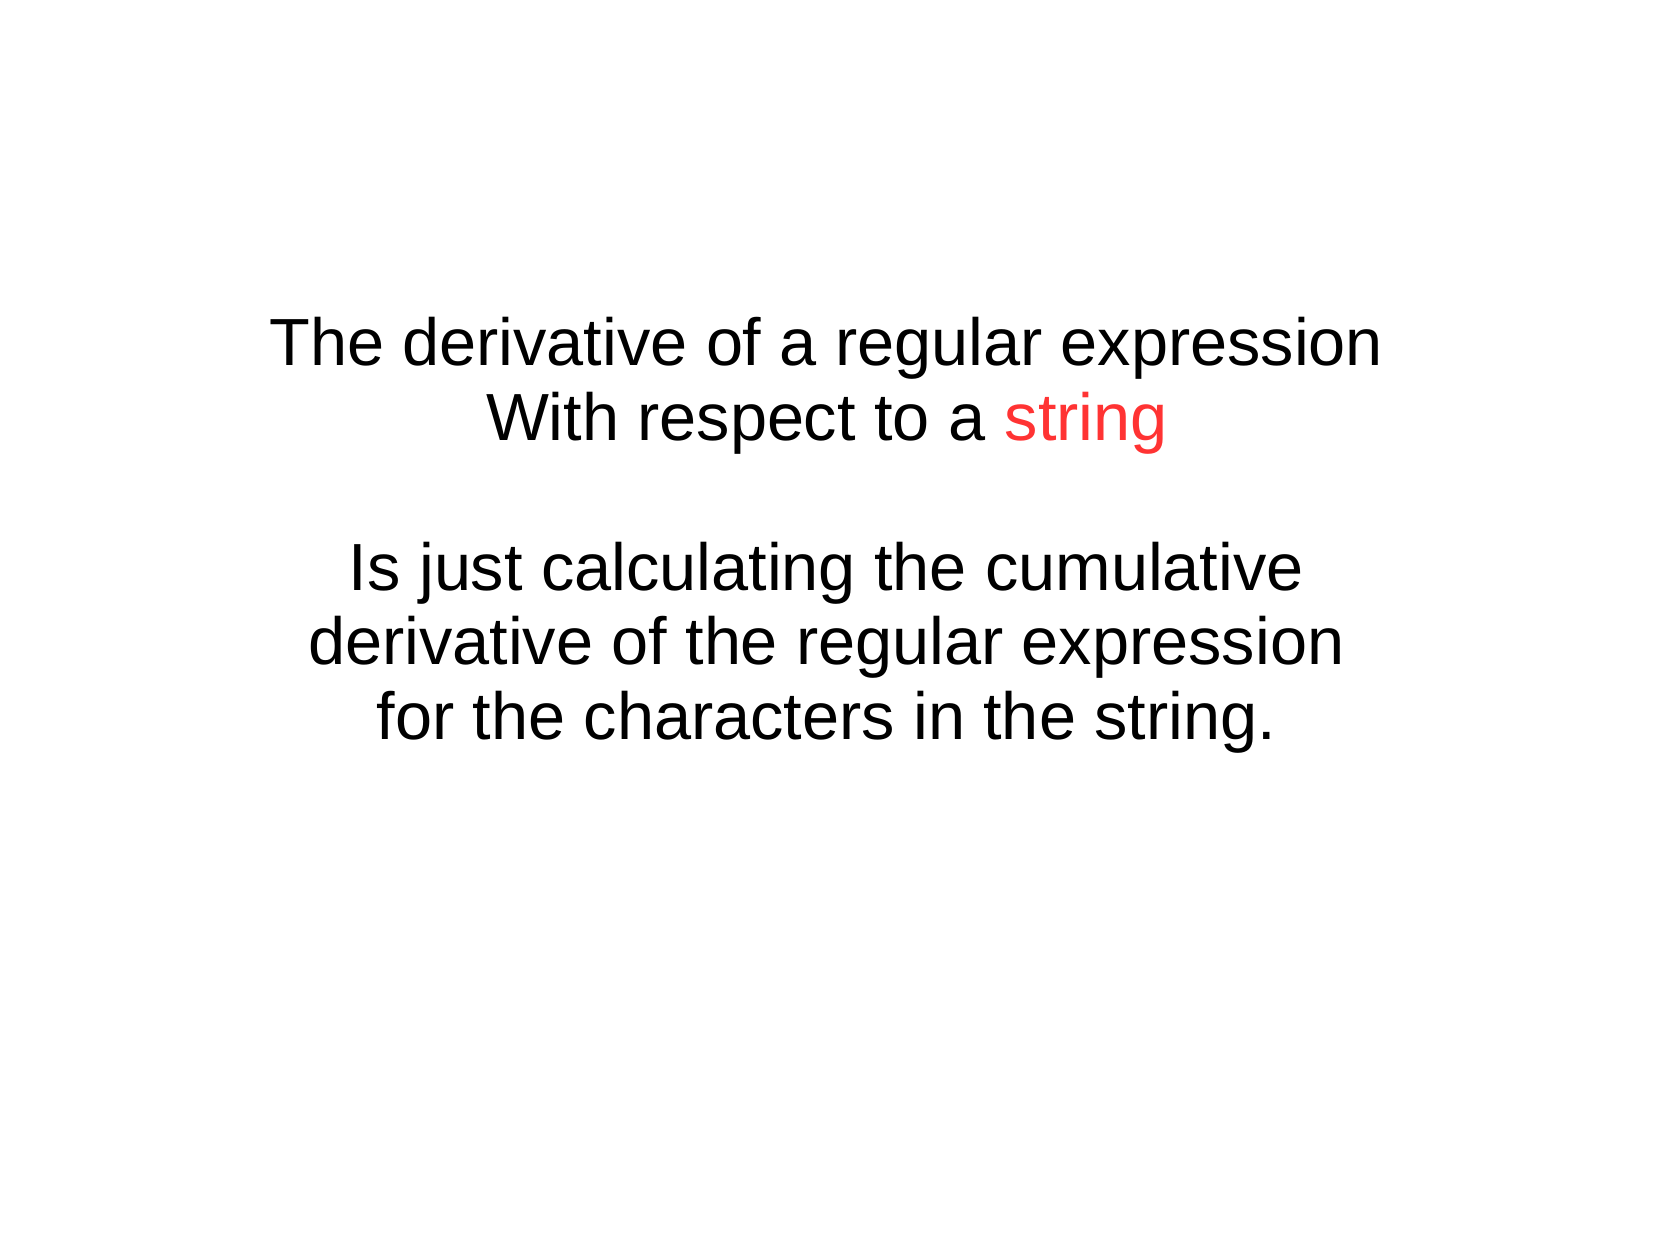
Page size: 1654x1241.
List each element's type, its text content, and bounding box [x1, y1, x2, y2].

subtitle The derivative of a regular expression With respect to a string Is just calculating the cumulative derivative of the regular expression for the characters in the string. [82, 49, 1571, 1010]
